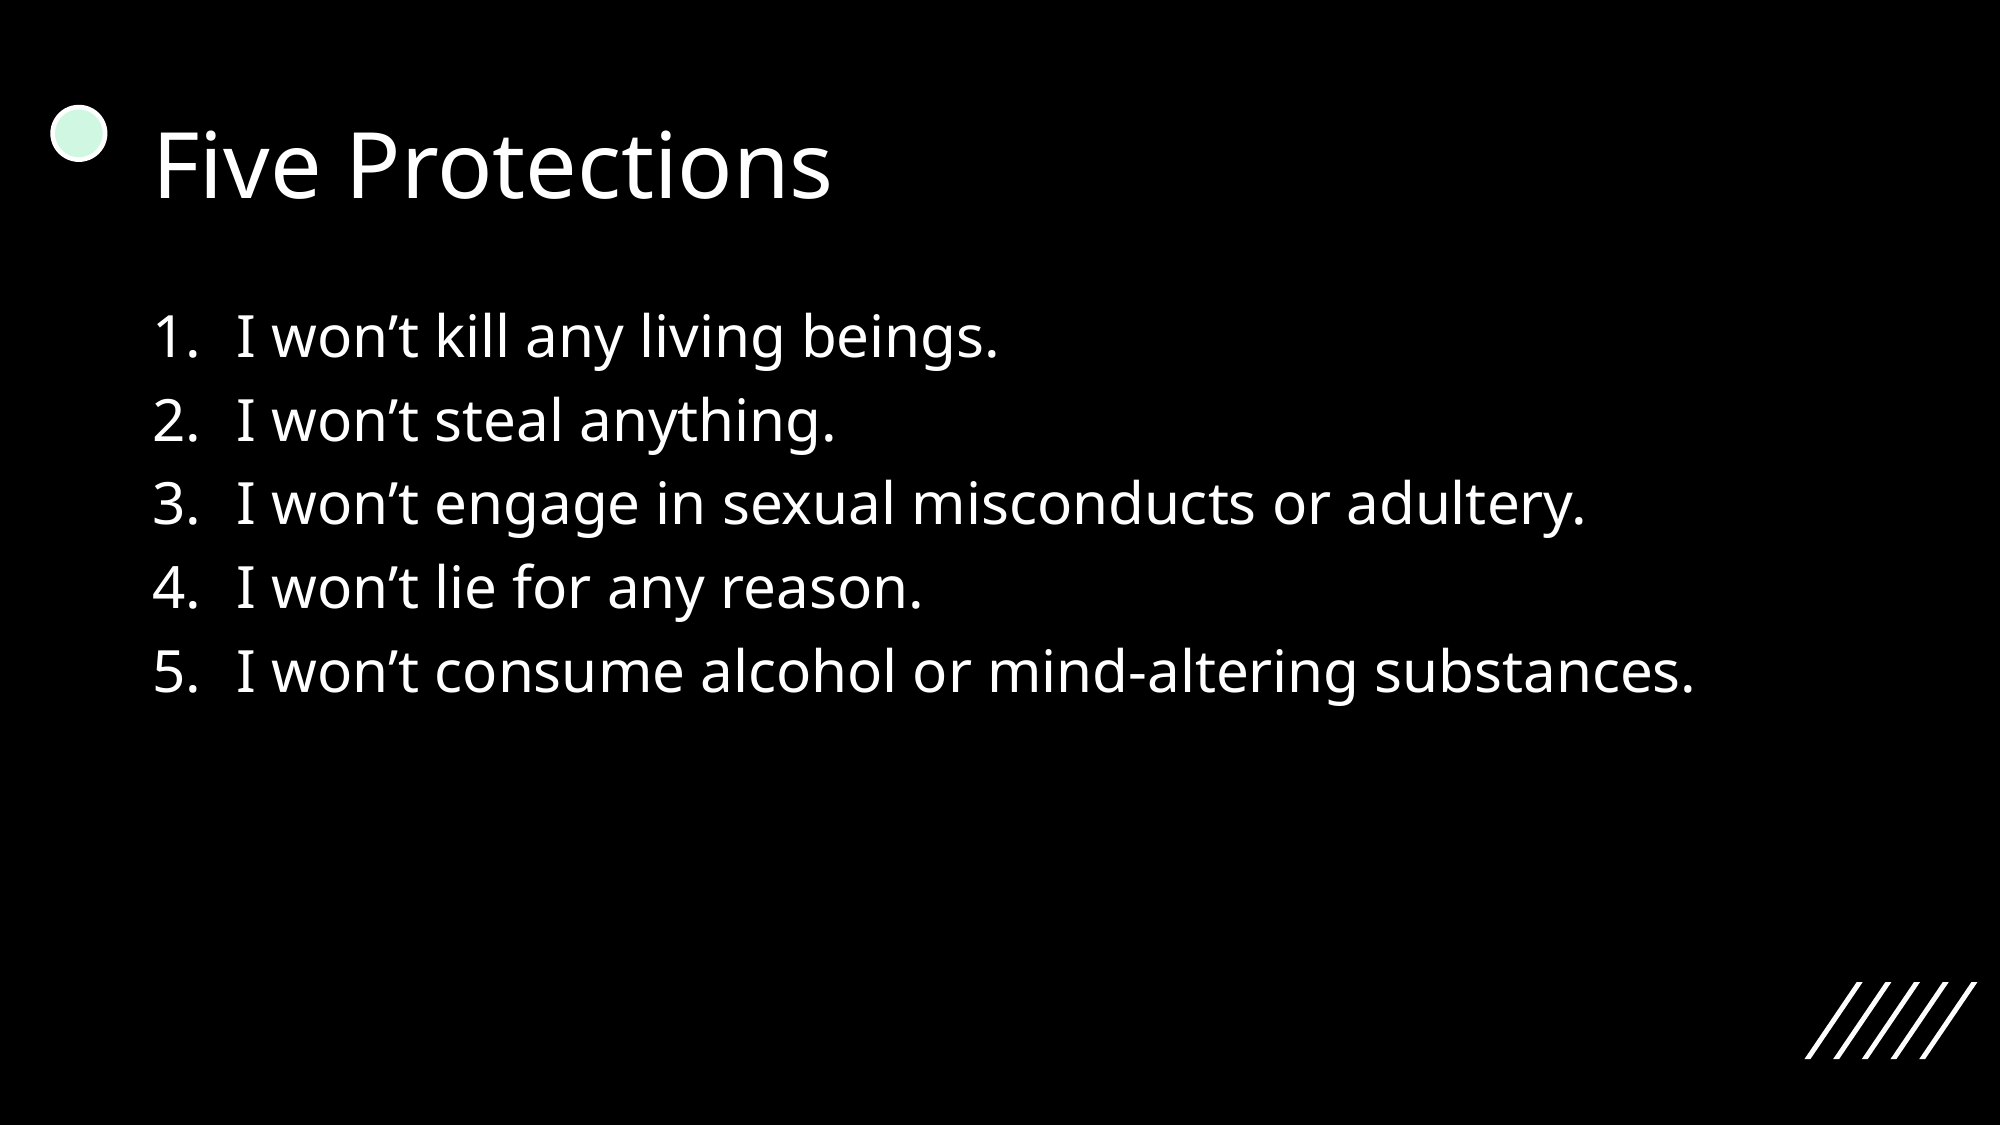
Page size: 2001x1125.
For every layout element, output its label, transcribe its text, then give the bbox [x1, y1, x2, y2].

list I won’t kill any living beings. I won’t steal anything. I won’t engage in sexual misconducts or adultery. I won’t lie for any reason. I won’t consume alcohol or mind-altering substances. [137, 299, 1863, 1014]
title Five Protections [137, 59, 1863, 278]
